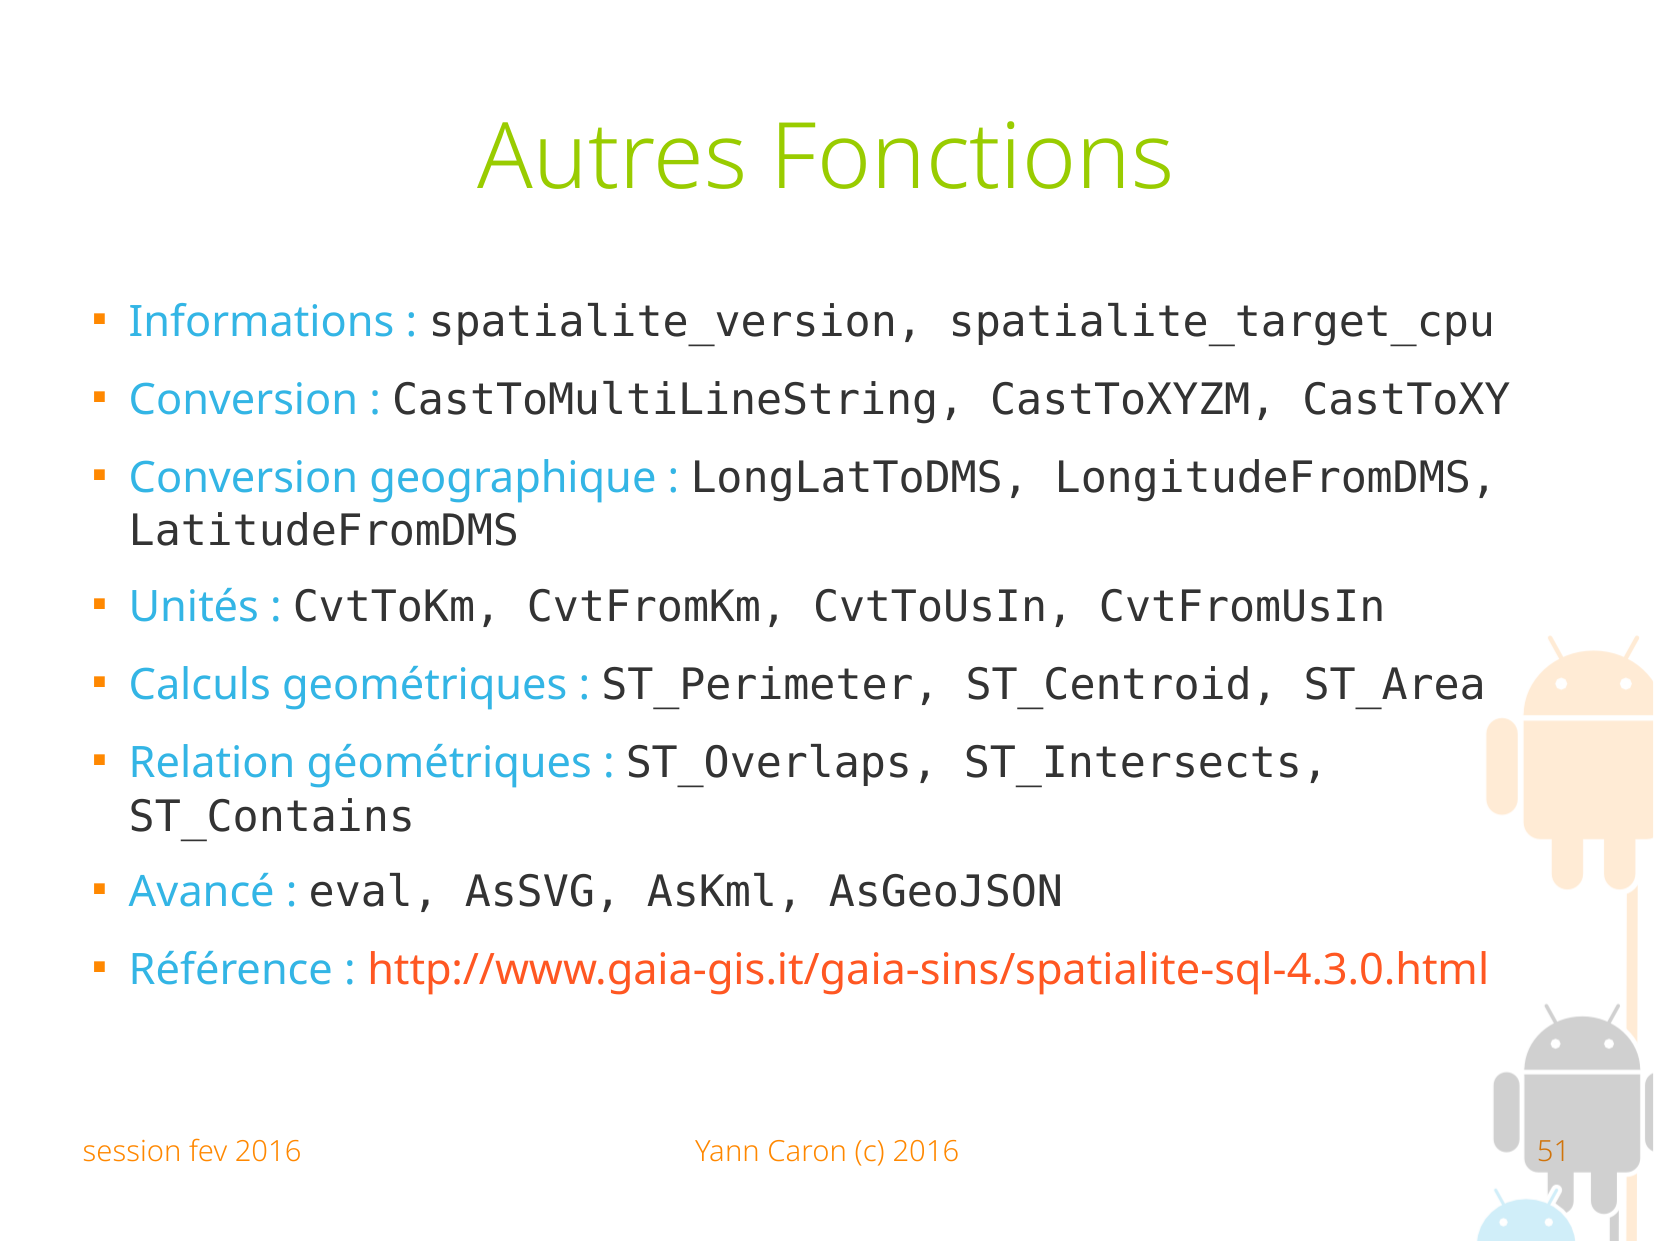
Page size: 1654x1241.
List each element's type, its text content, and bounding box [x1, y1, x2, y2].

picture [240, 423, 1654, 1241]
title Autres Fonctions [82, 49, 1571, 257]
list Informations : spatialite_version, spatialite_target_cpu Conversion : CastToMultiLineString, CastToXYZM, CastToXY Conversion geographique : LongLatToDMS, LongitudeFromDMS, LatitudeFromDMS Unités : CvtToKm, CvtFromKm, CvtToUsIn, CvtFromUsIn Calculs geométriques : ST_Perimeter, ST_Centroid, ST_Area Relation géométriques : ST_Overlaps, ST_Intersects, ST_Contains Avancé : eval, AsSVG, AsKml, AsGeoJSON Référence : http://www.gaia-gis.it/gaia-sins/spatialite-sql-4.3.0.html [82, 290, 1571, 1010]
